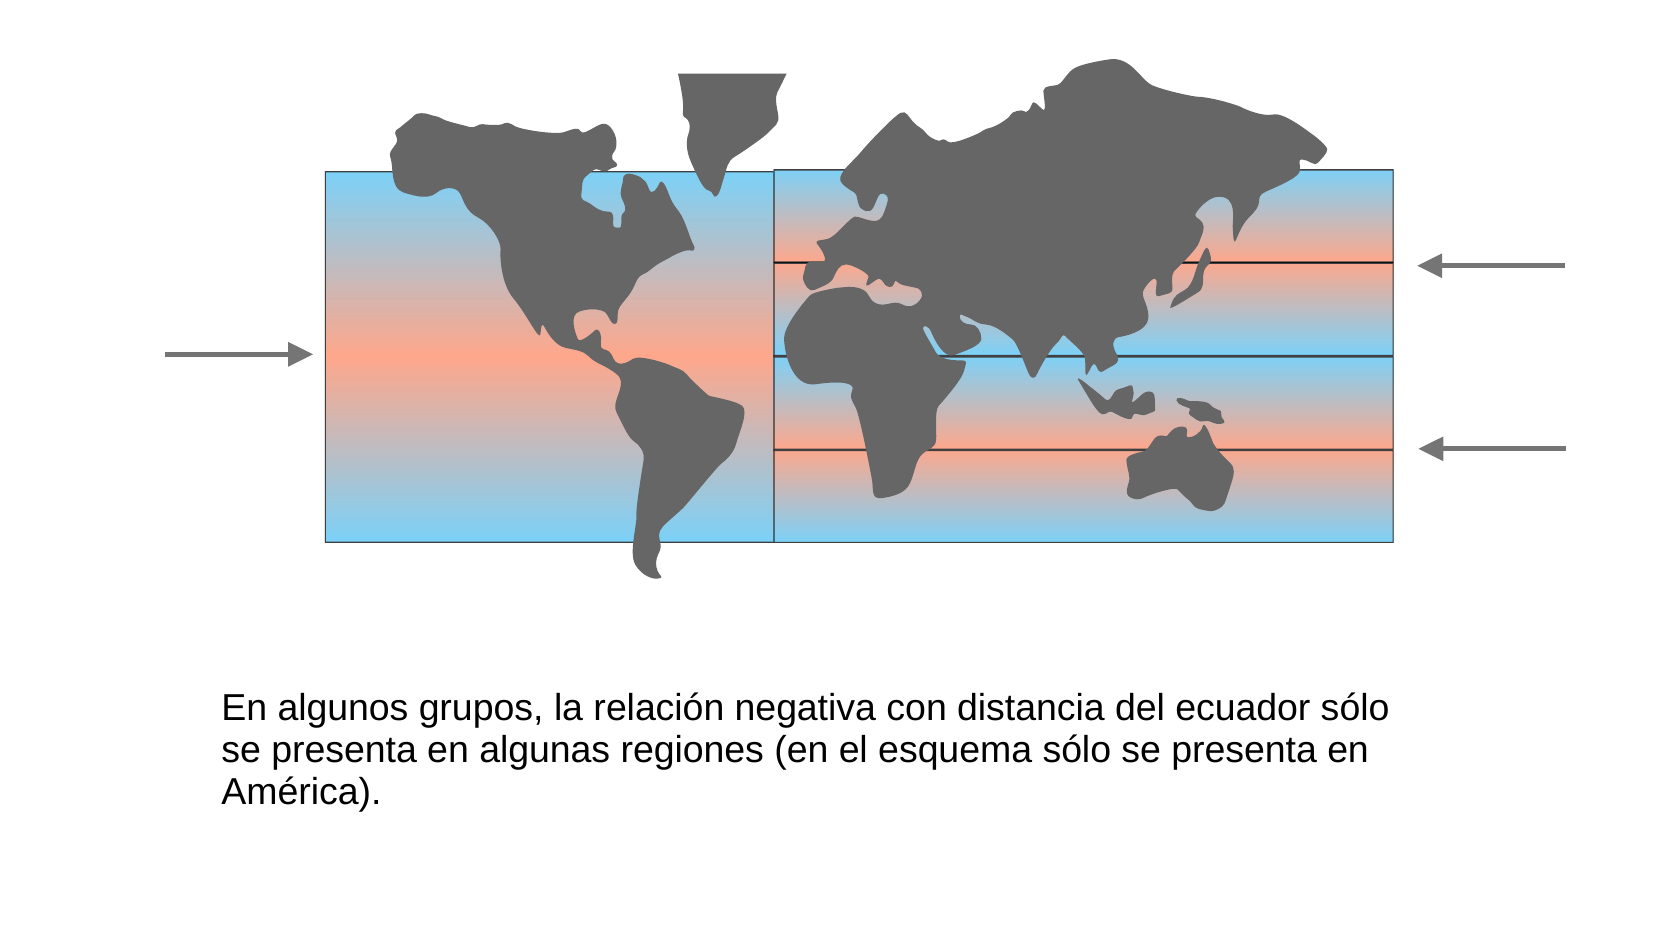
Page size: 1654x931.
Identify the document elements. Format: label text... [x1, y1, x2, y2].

text_box [1328, 169, 1394, 543]
text_box [324, 171, 389, 543]
text_box En algunos grupos, la relación negativa con distancia del ecuador sólo se presenta en algunas regiones (en el esquema sólo se presenta en América). [206, 679, 1447, 820]
picture [389, 59, 1328, 579]
